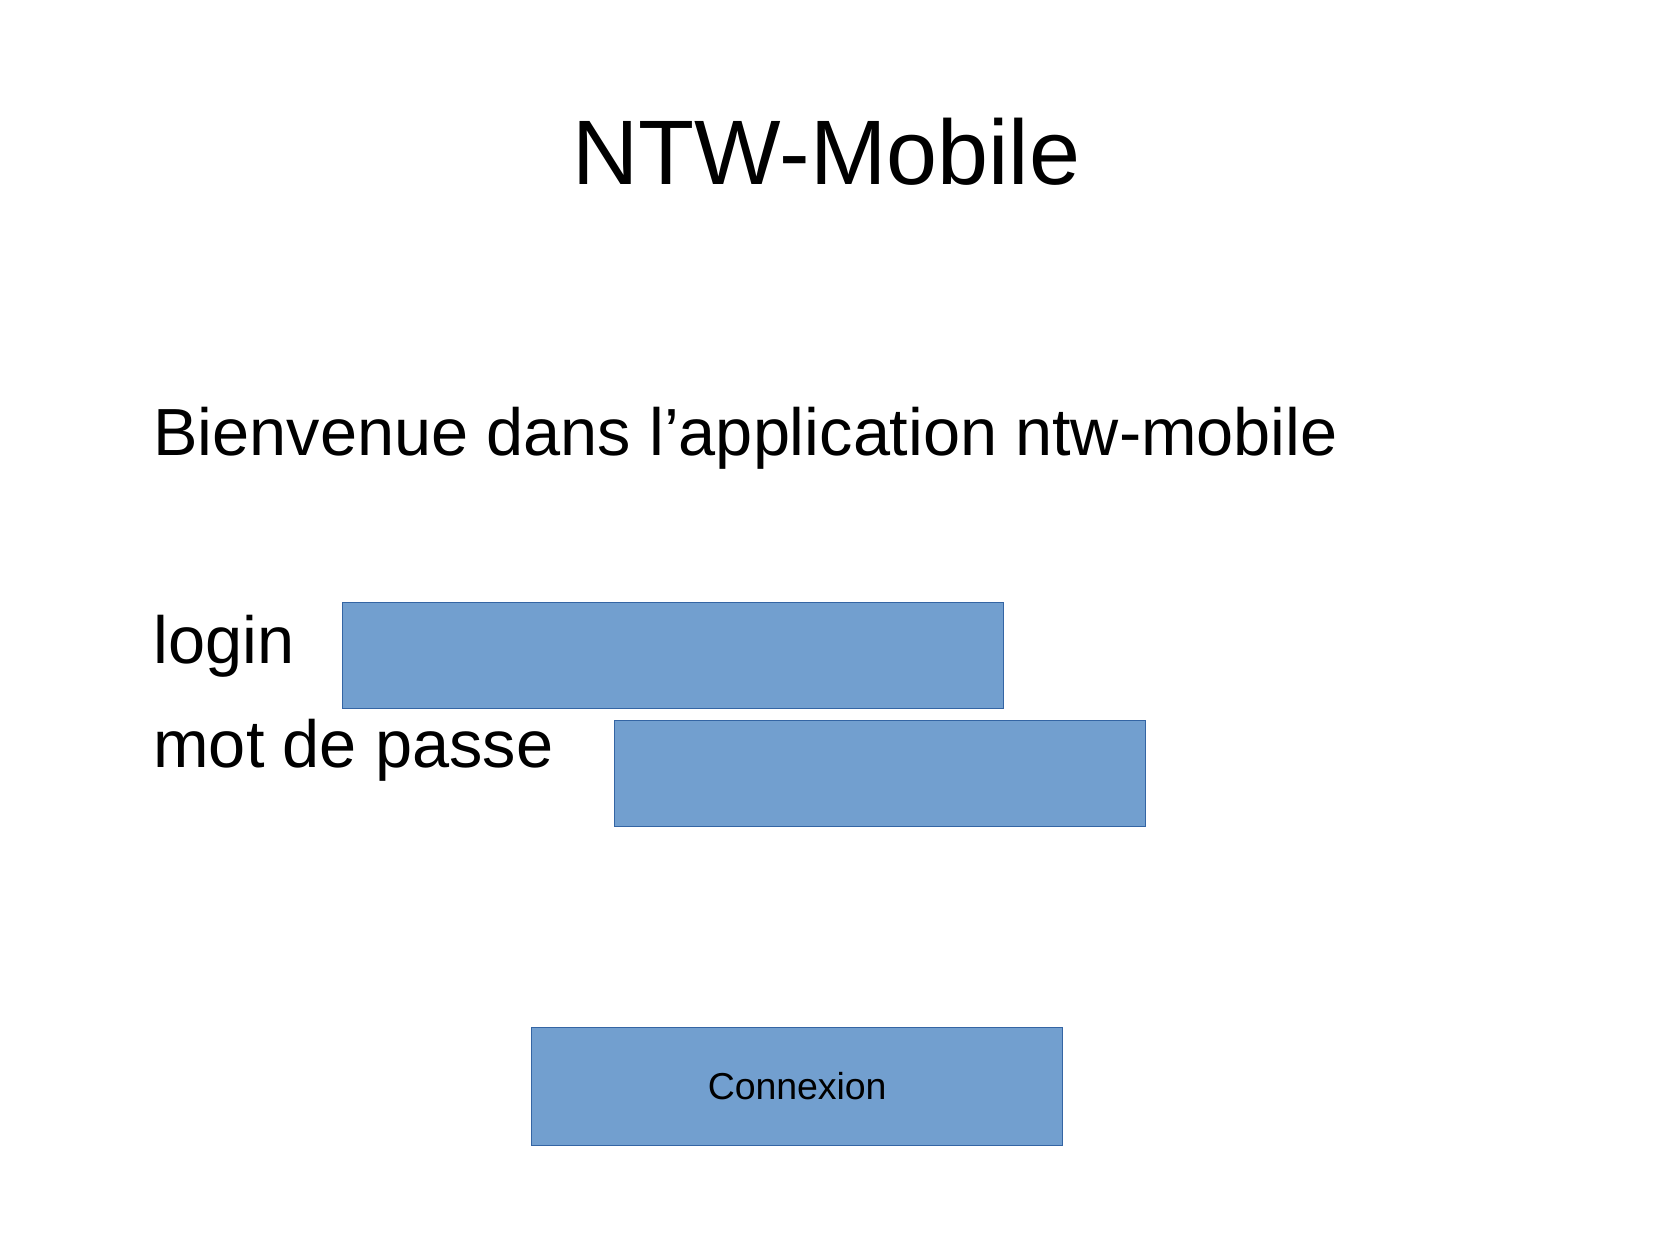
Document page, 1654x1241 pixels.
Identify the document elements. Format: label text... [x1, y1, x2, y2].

text_box [614, 720, 1146, 827]
text_box Connexion [531, 1027, 1063, 1146]
title NTW-Mobile [82, 49, 1571, 257]
text_box [342, 602, 1004, 709]
list Bienvenue dans l’application ntw-mobile login mot de passe [82, 290, 1571, 1010]
